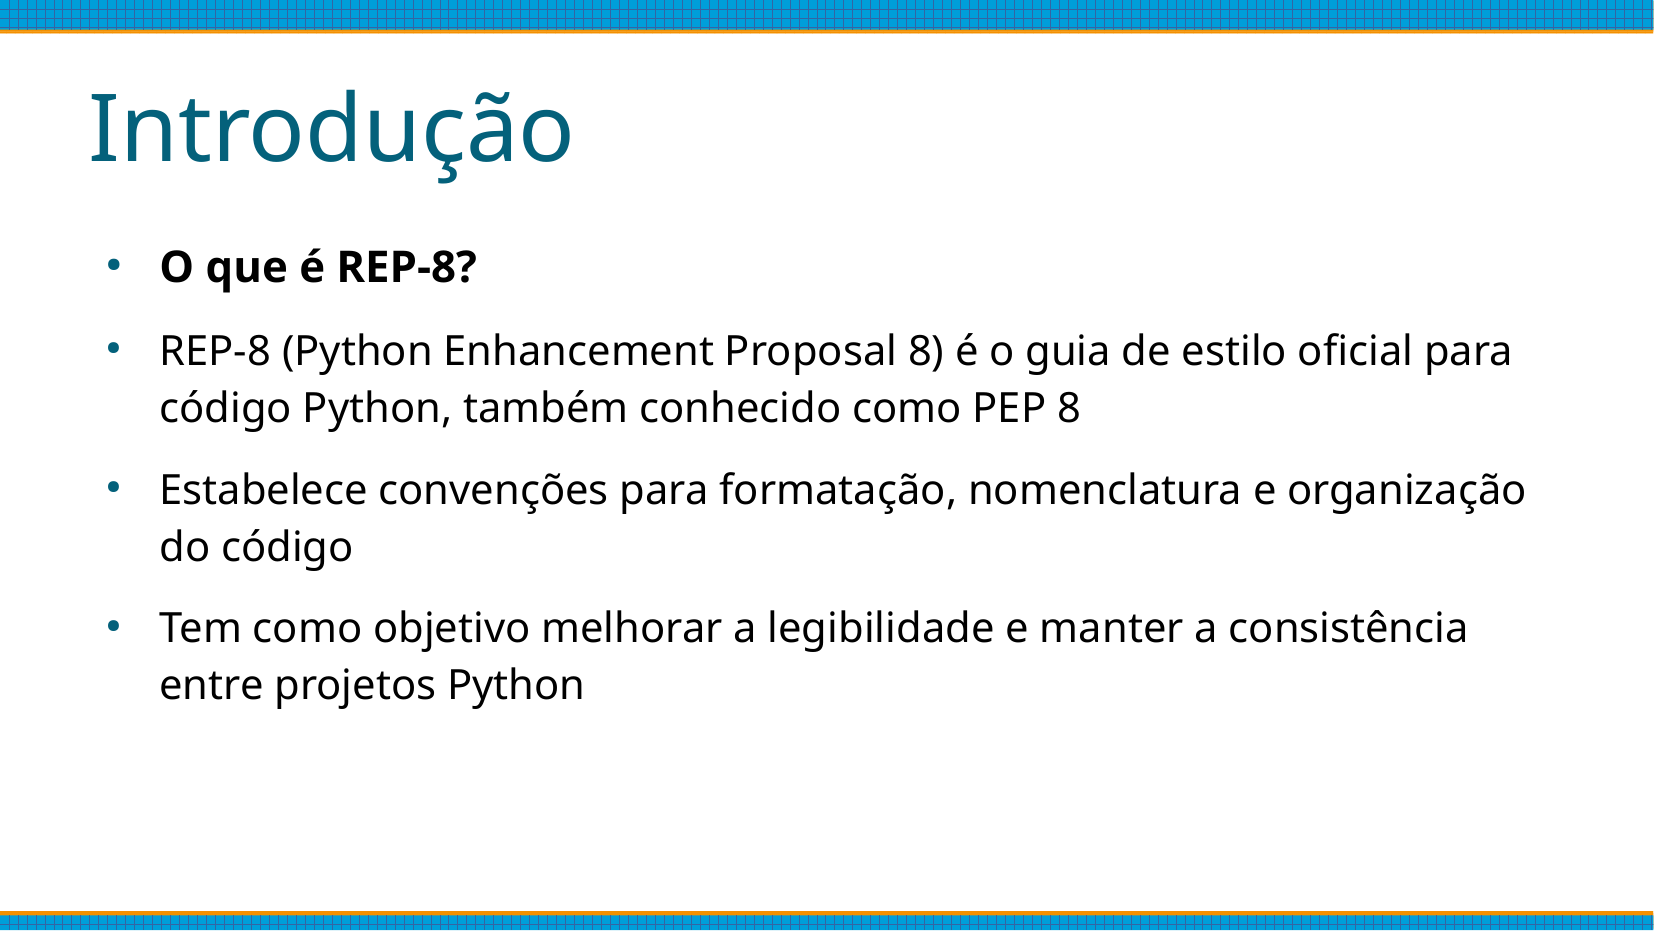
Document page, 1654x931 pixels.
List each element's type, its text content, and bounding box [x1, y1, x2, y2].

list O que é REP-8? REP-8 (Python Enhancement Proposal 8) é o guia de estilo oficial para código Python, também conhecido como PEP 8 Estabelece convenções para formatação, nomenclatura e organização do código Tem como objetivo melhorar a legibilidade e manter a consistência entre projetos Python [88, 236, 1565, 901]
title Introdução [88, 44, 1565, 207]
